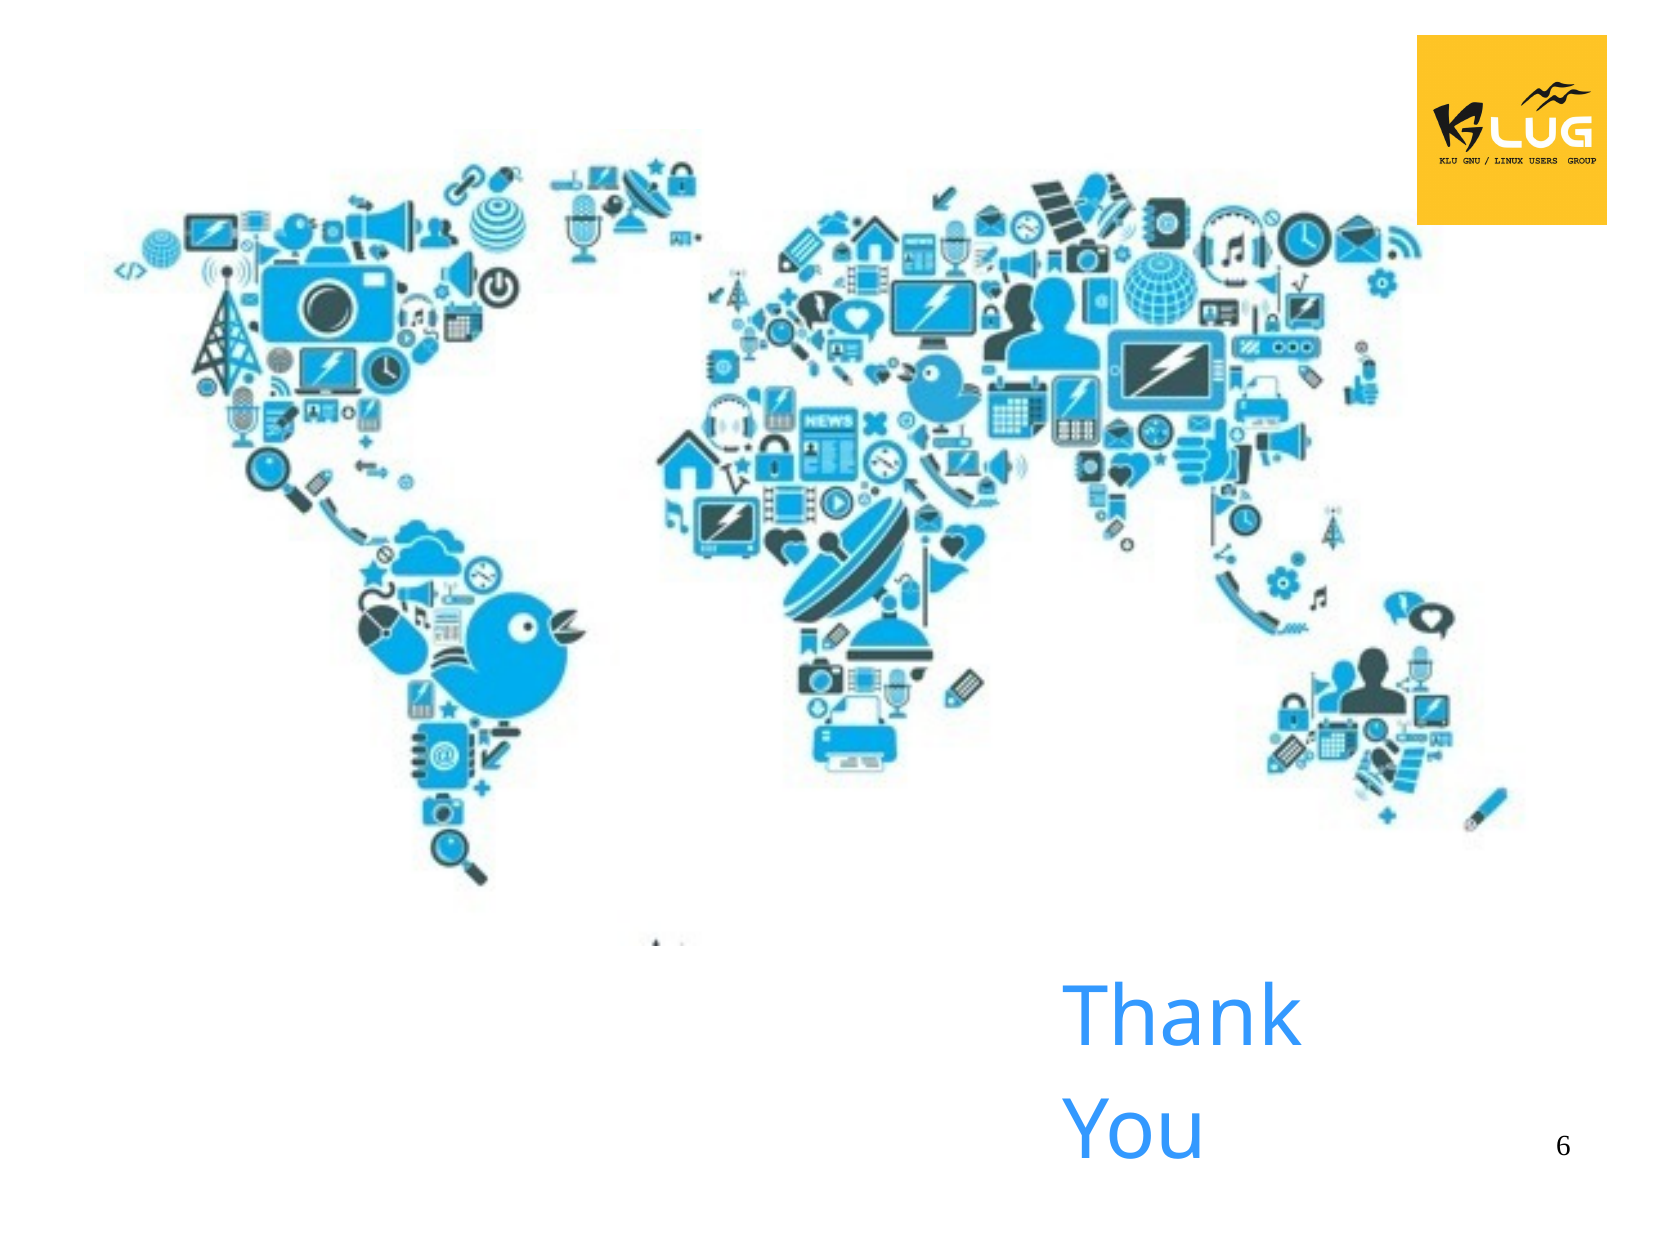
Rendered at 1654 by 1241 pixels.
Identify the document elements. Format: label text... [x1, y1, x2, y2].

text_box Thank You [1047, 948, 1453, 1134]
picture [84, 35, 1607, 946]
